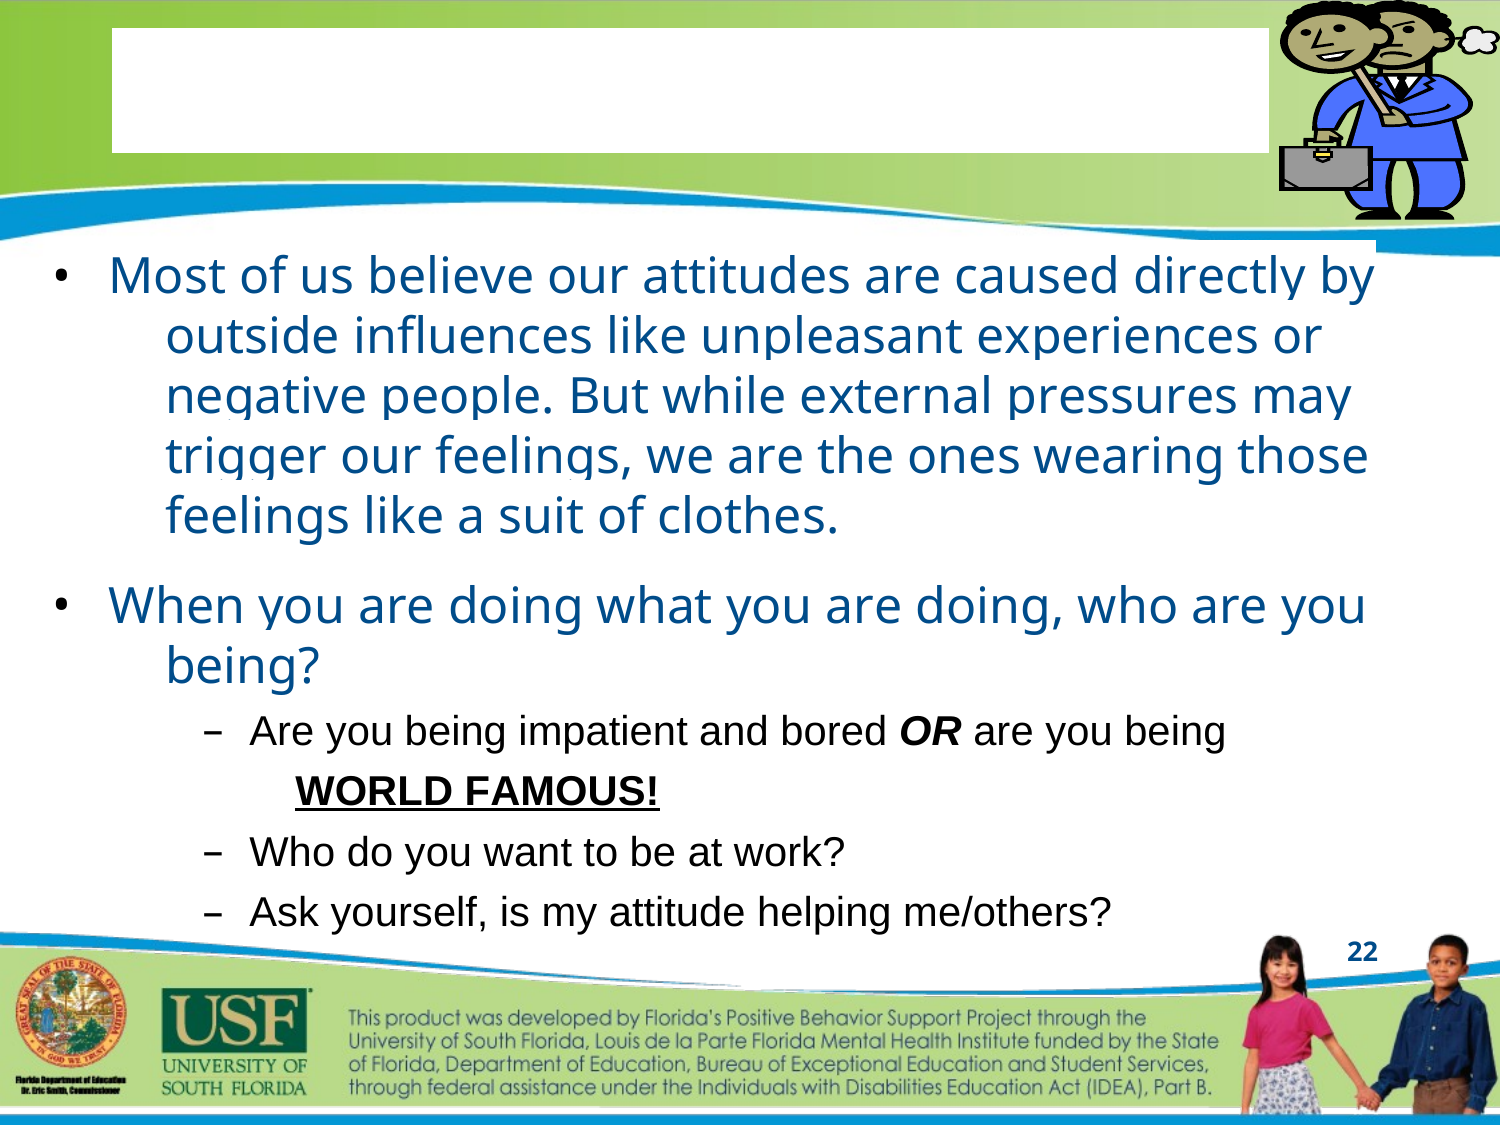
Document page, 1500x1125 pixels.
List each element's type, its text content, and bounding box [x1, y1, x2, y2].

list Most of us believe our attitudes are caused directly by outside influences like unpleasant experiences or negative people. But while external pressures may trigger our feelings, we are the ones wearing those feelings like a suit of clothes. When you are doing what you are doing, who are you being? Are you being impatient and bored OR are you being WORLD FAMOUS! Who do you want to be at work? Ask yourself, is my attitude helping me/others? [37, 236, 1463, 988]
title CHOOSE YOUR ATTITUDE! [15, 7, 1275, 171]
picture [0, 928, 1500, 1116]
picture [0, 928, 37, 934]
picture [0, 0, 1500, 258]
